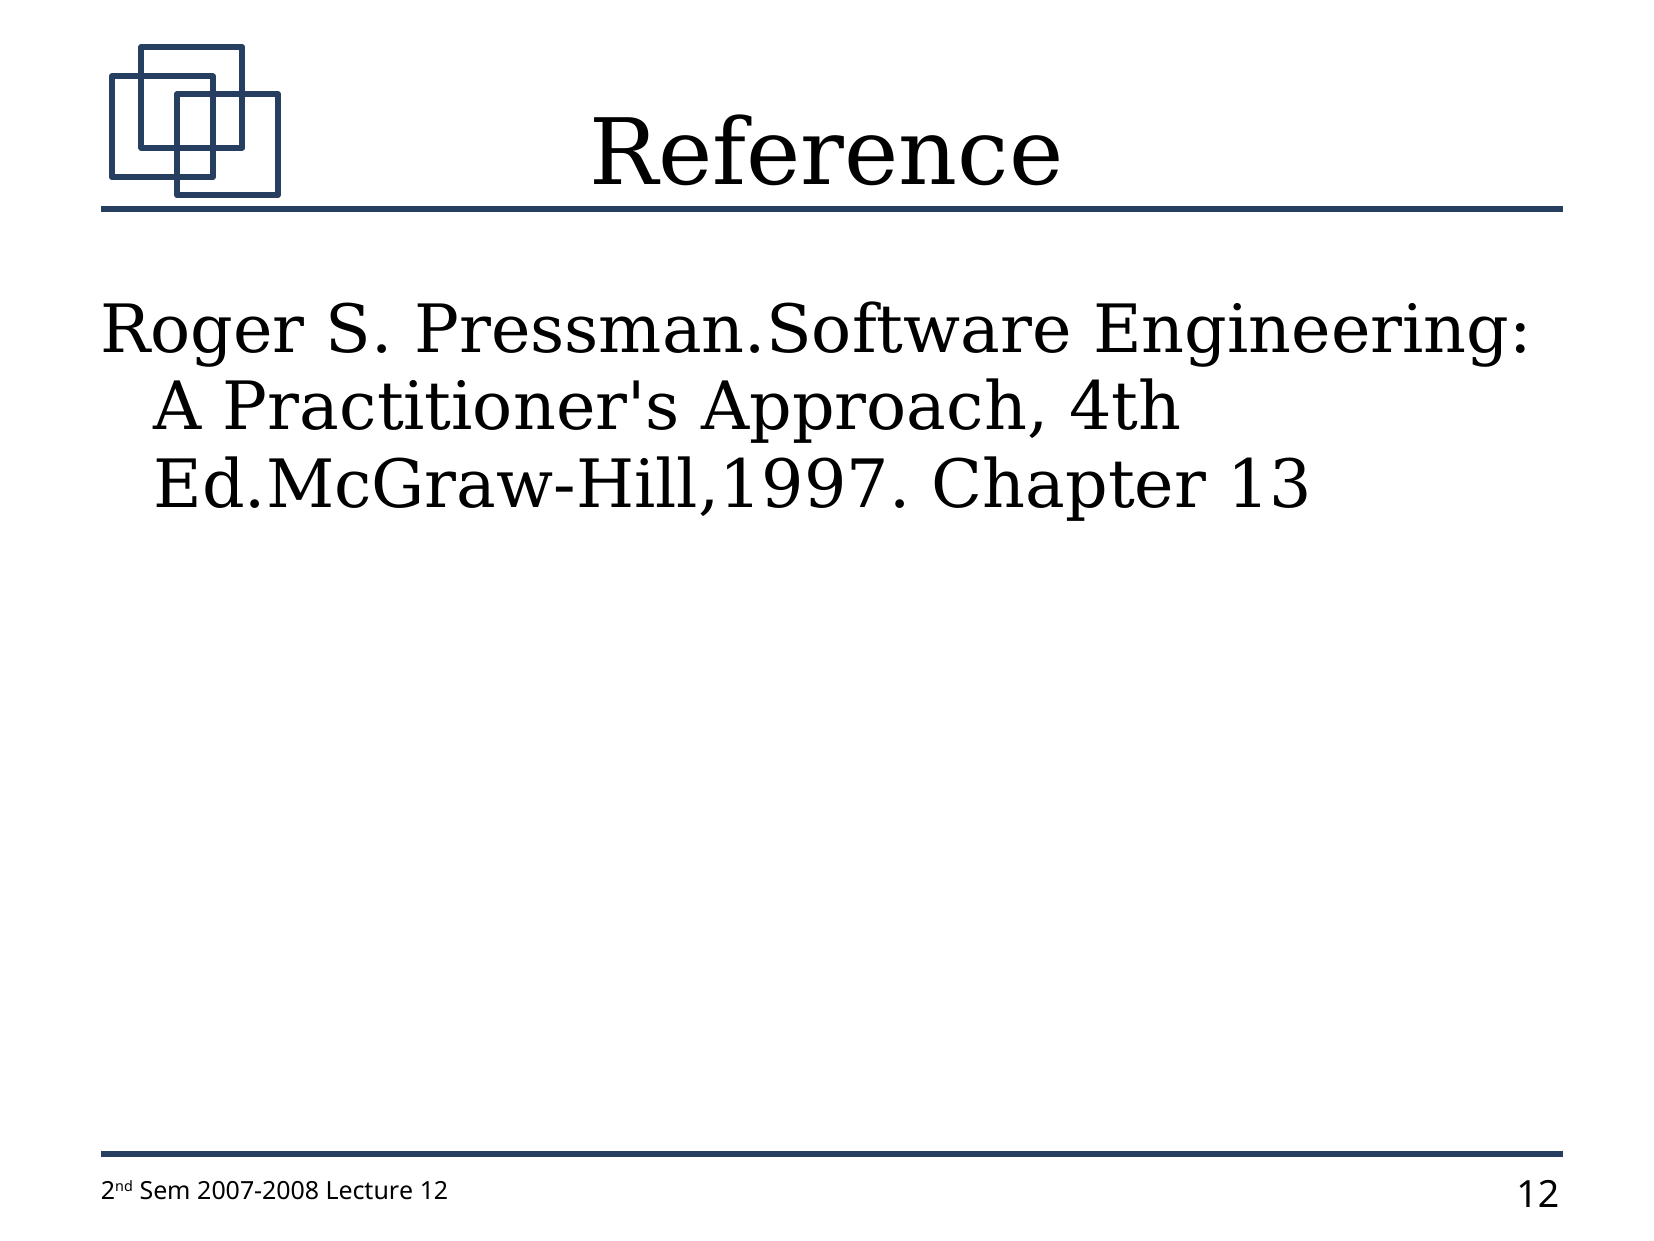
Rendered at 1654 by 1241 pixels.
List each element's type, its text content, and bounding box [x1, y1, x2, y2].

title Reference [82, 49, 1571, 257]
list Roger S. Pressman.Software Engineering: A Practitioner's Approach, 4th Ed.McGraw-Hill,1997. Chapter 13 [82, 290, 1571, 1109]
